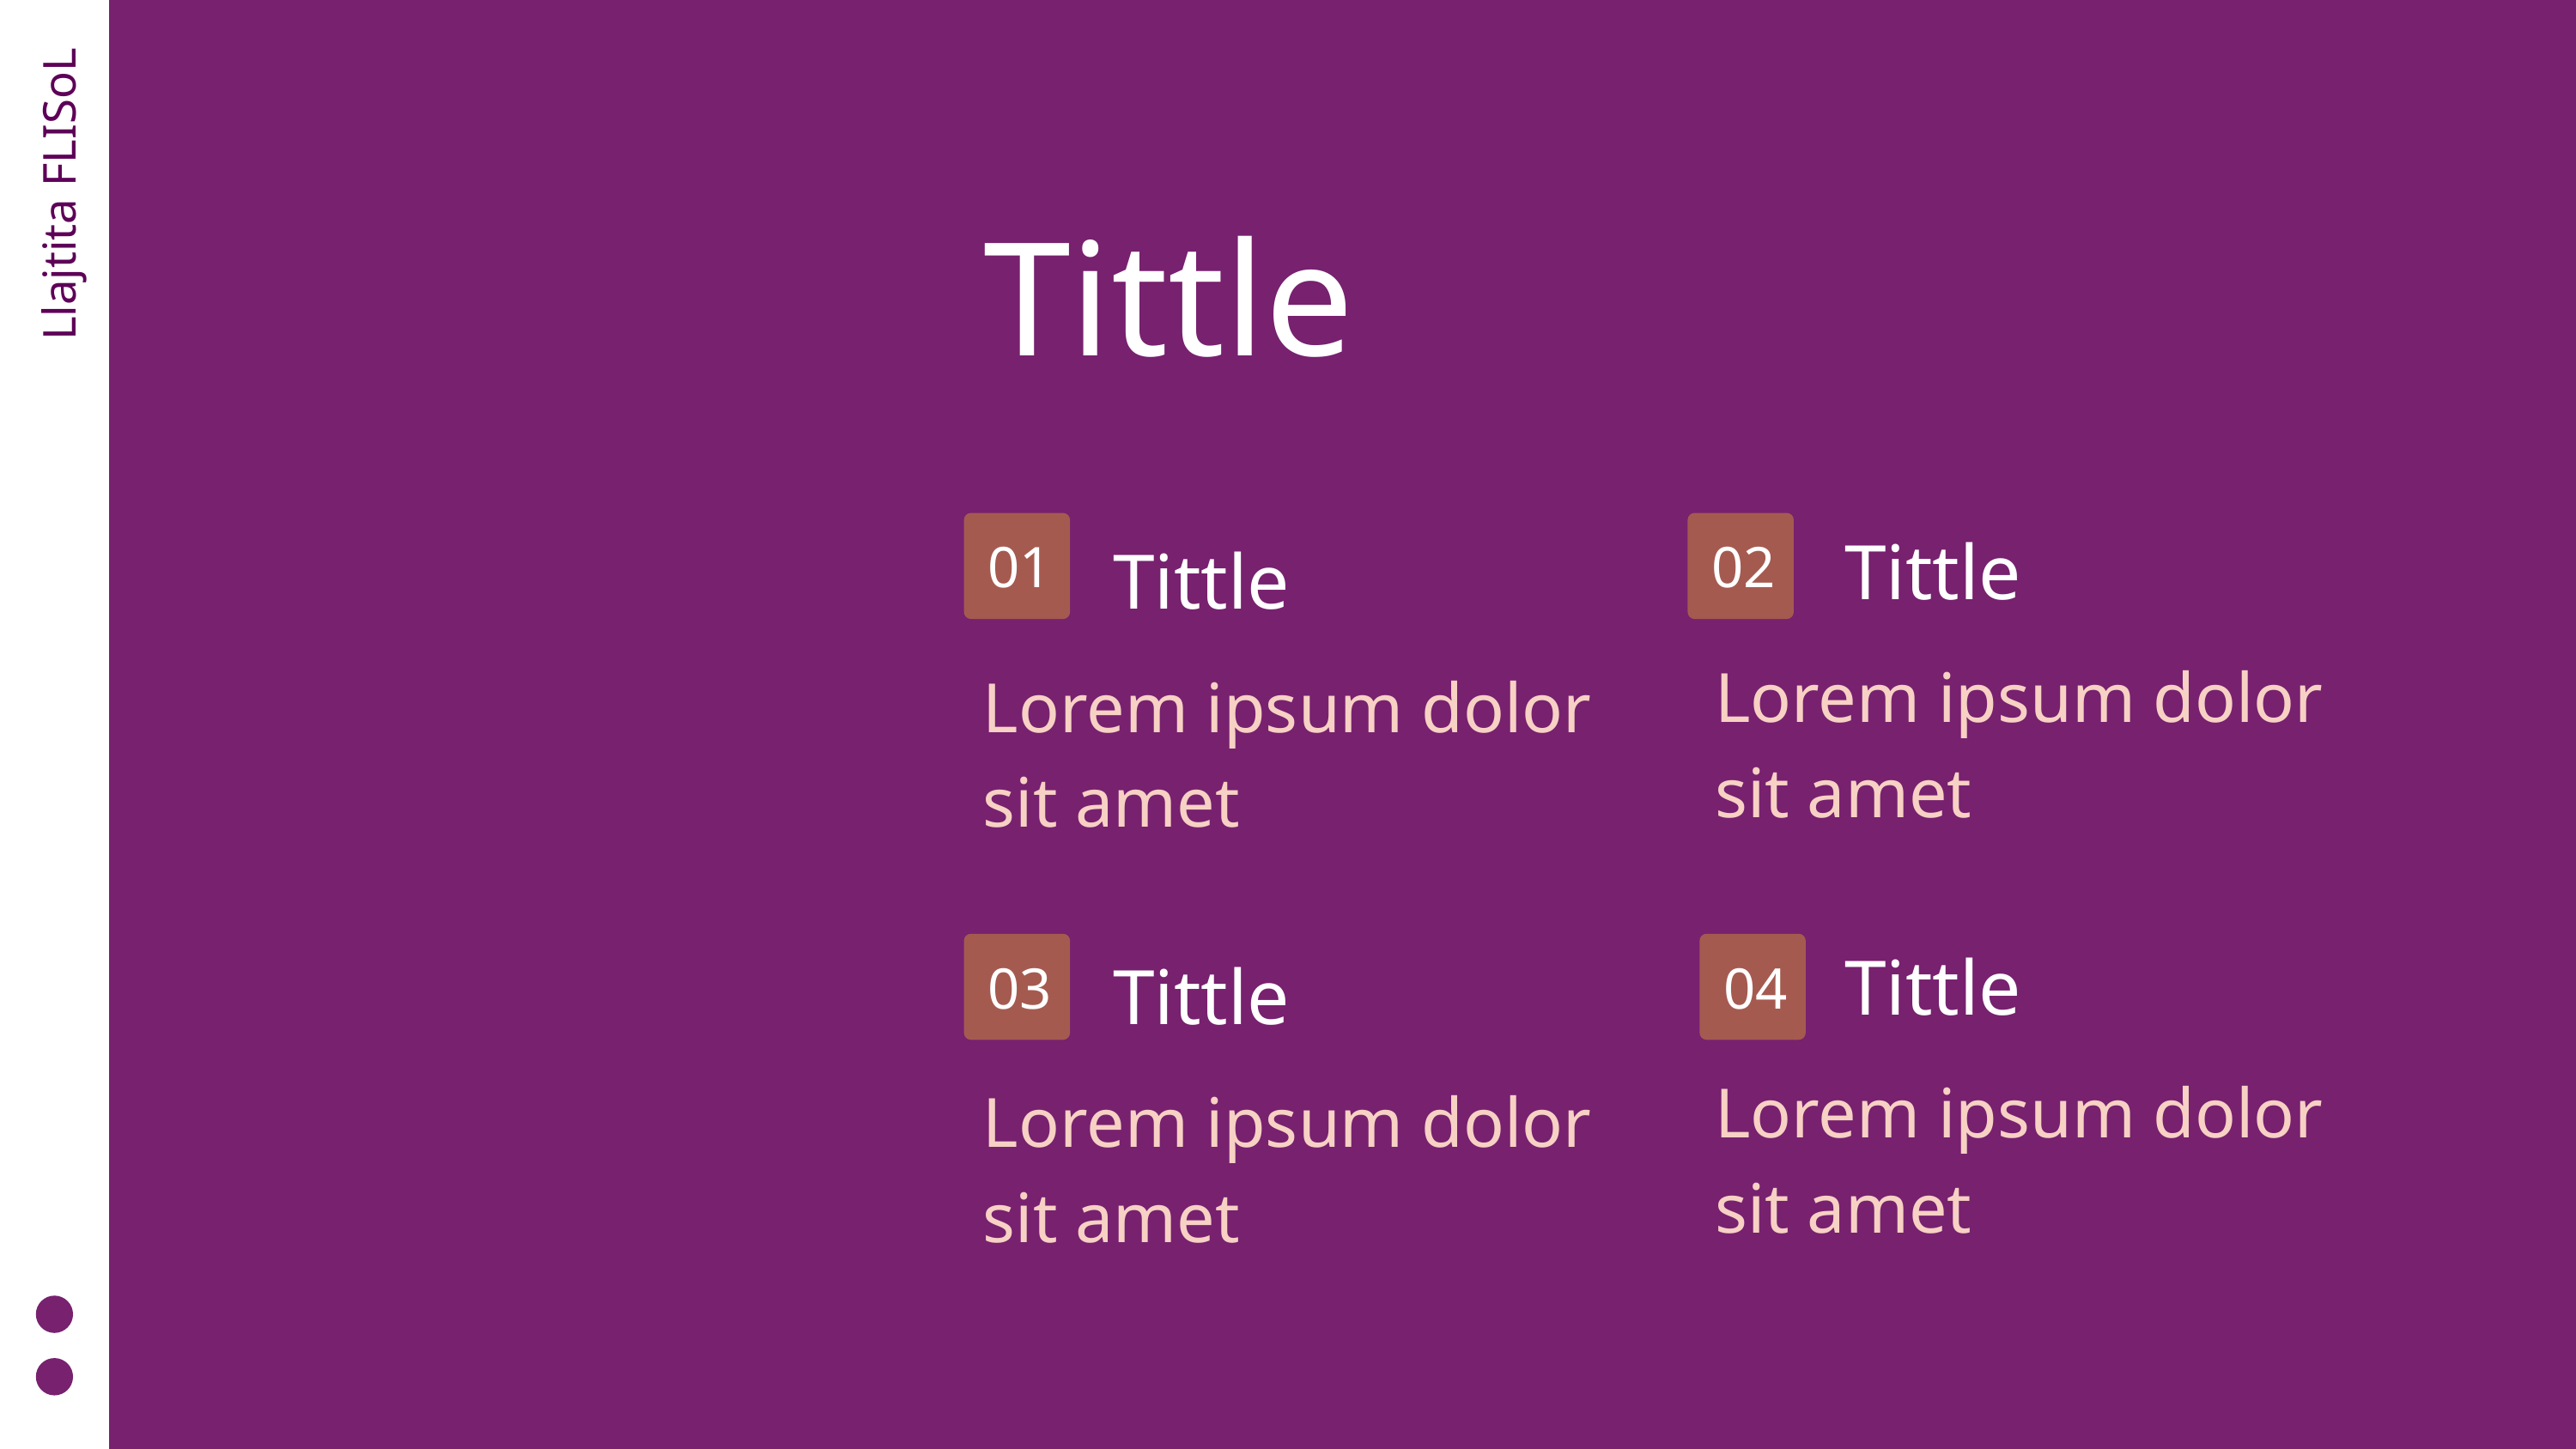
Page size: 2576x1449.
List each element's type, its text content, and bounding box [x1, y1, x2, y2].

text_box 02 [1711, 533, 1845, 600]
text_box Tittle [1113, 951, 1511, 1040]
text_box Llajtita FLISoL [21, 0, 149, 341]
text_box Lorem ipsum dolor sit amet [982, 1065, 1644, 1257]
text_box [963, 933, 1071, 1040]
text_box 03 [987, 954, 1121, 1021]
text_box [1687, 512, 1794, 620]
text_box [1699, 933, 1806, 1040]
text_box [0, 0, 109, 1449]
text_box Tittle [1113, 536, 1511, 625]
text_box Lorem ipsum dolor sit amet [982, 651, 1644, 841]
text_box Tittle [1844, 526, 2244, 615]
text_box Tittle [1844, 942, 2244, 1030]
text_box Tittle [982, 203, 2167, 388]
text_box 04 [1723, 954, 1857, 1021]
text_box [963, 512, 1071, 620]
text_box Lorem ipsum dolor sit amet [1715, 640, 2377, 832]
text_box Lorem ipsum dolor sit amet [1715, 1056, 2377, 1247]
text_box 01 [987, 533, 1121, 600]
